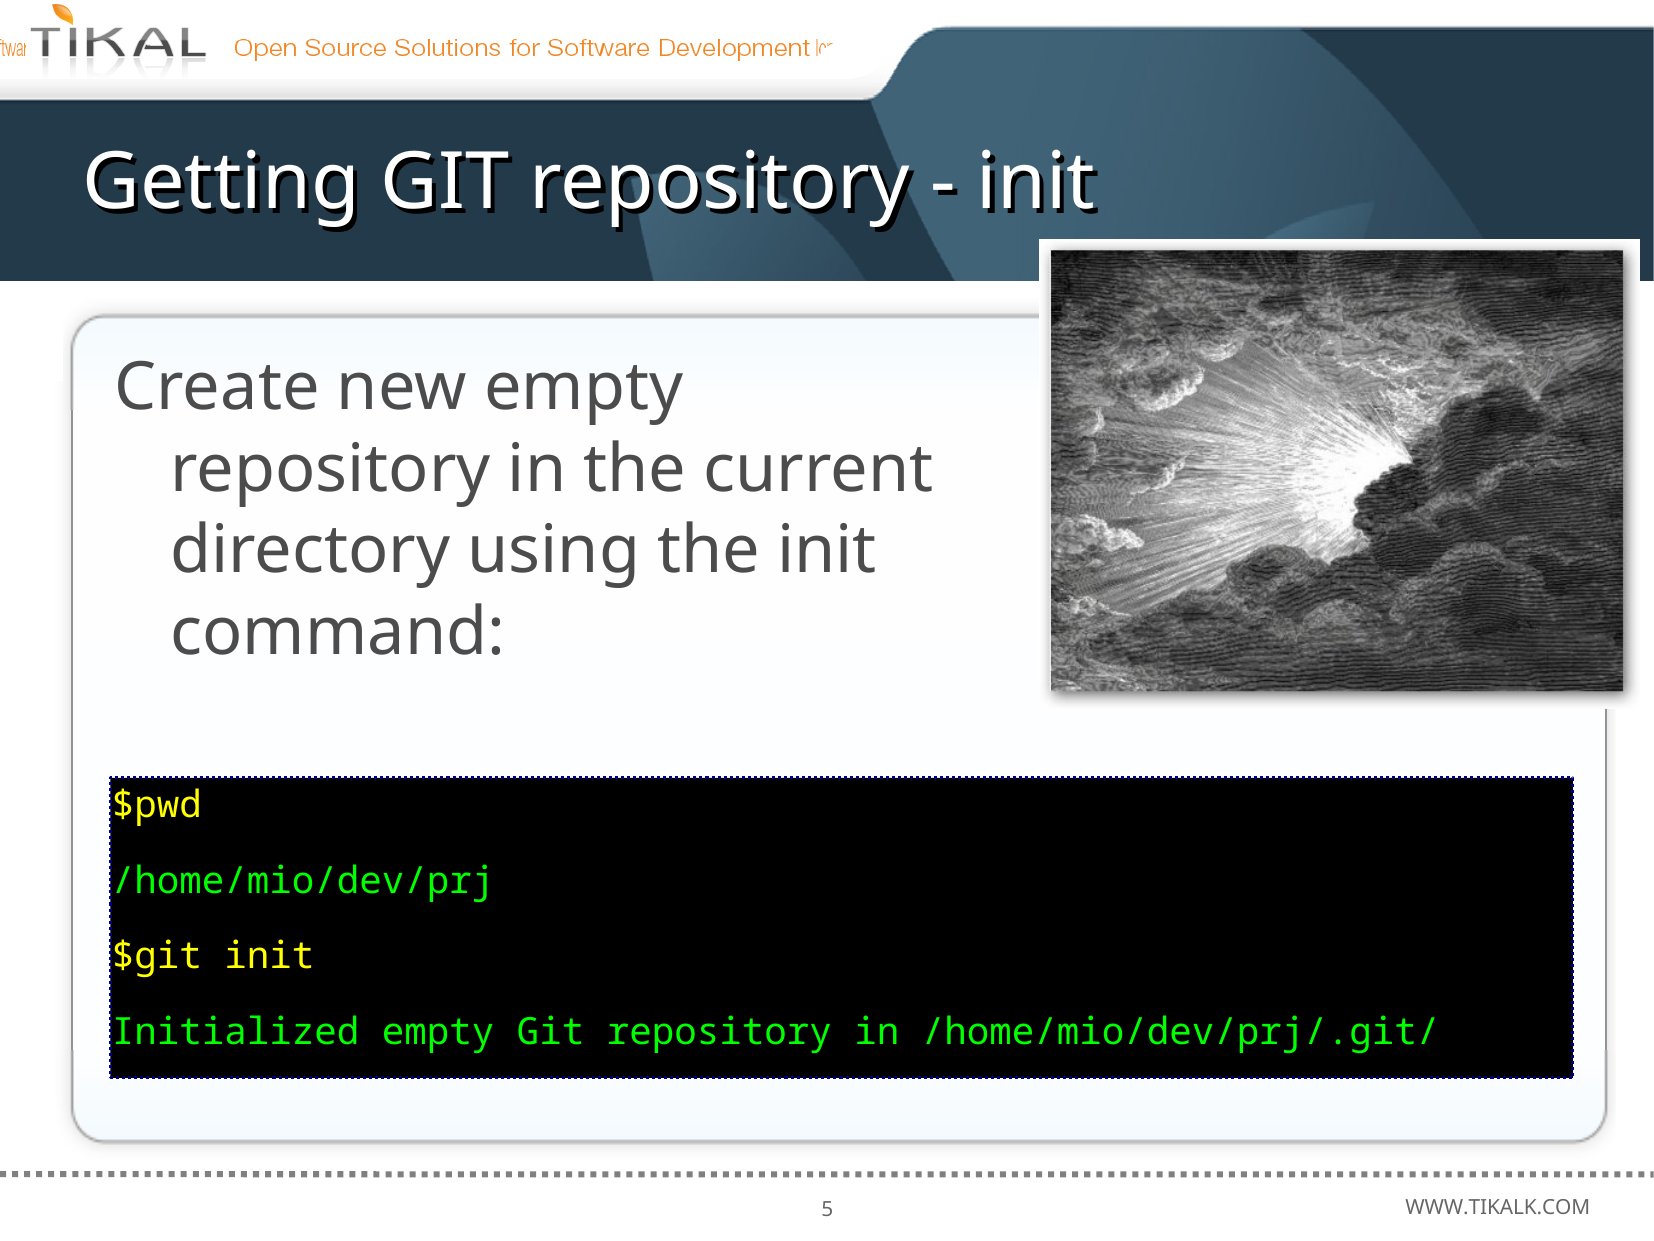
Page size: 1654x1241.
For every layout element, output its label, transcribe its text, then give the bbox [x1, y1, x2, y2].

picture [0, 3, 1654, 709]
list $pwd /home/mio/dev/prj $git init Initialized empty Git repository in /home/mio/dev/prj/.git/ [110, 777, 1573, 1078]
title Getting GIT repository - init [82, 73, 1570, 280]
list Create new empty repository in the current directory using the init command: [114, 341, 940, 717]
picture [55, 1050, 1616, 1163]
